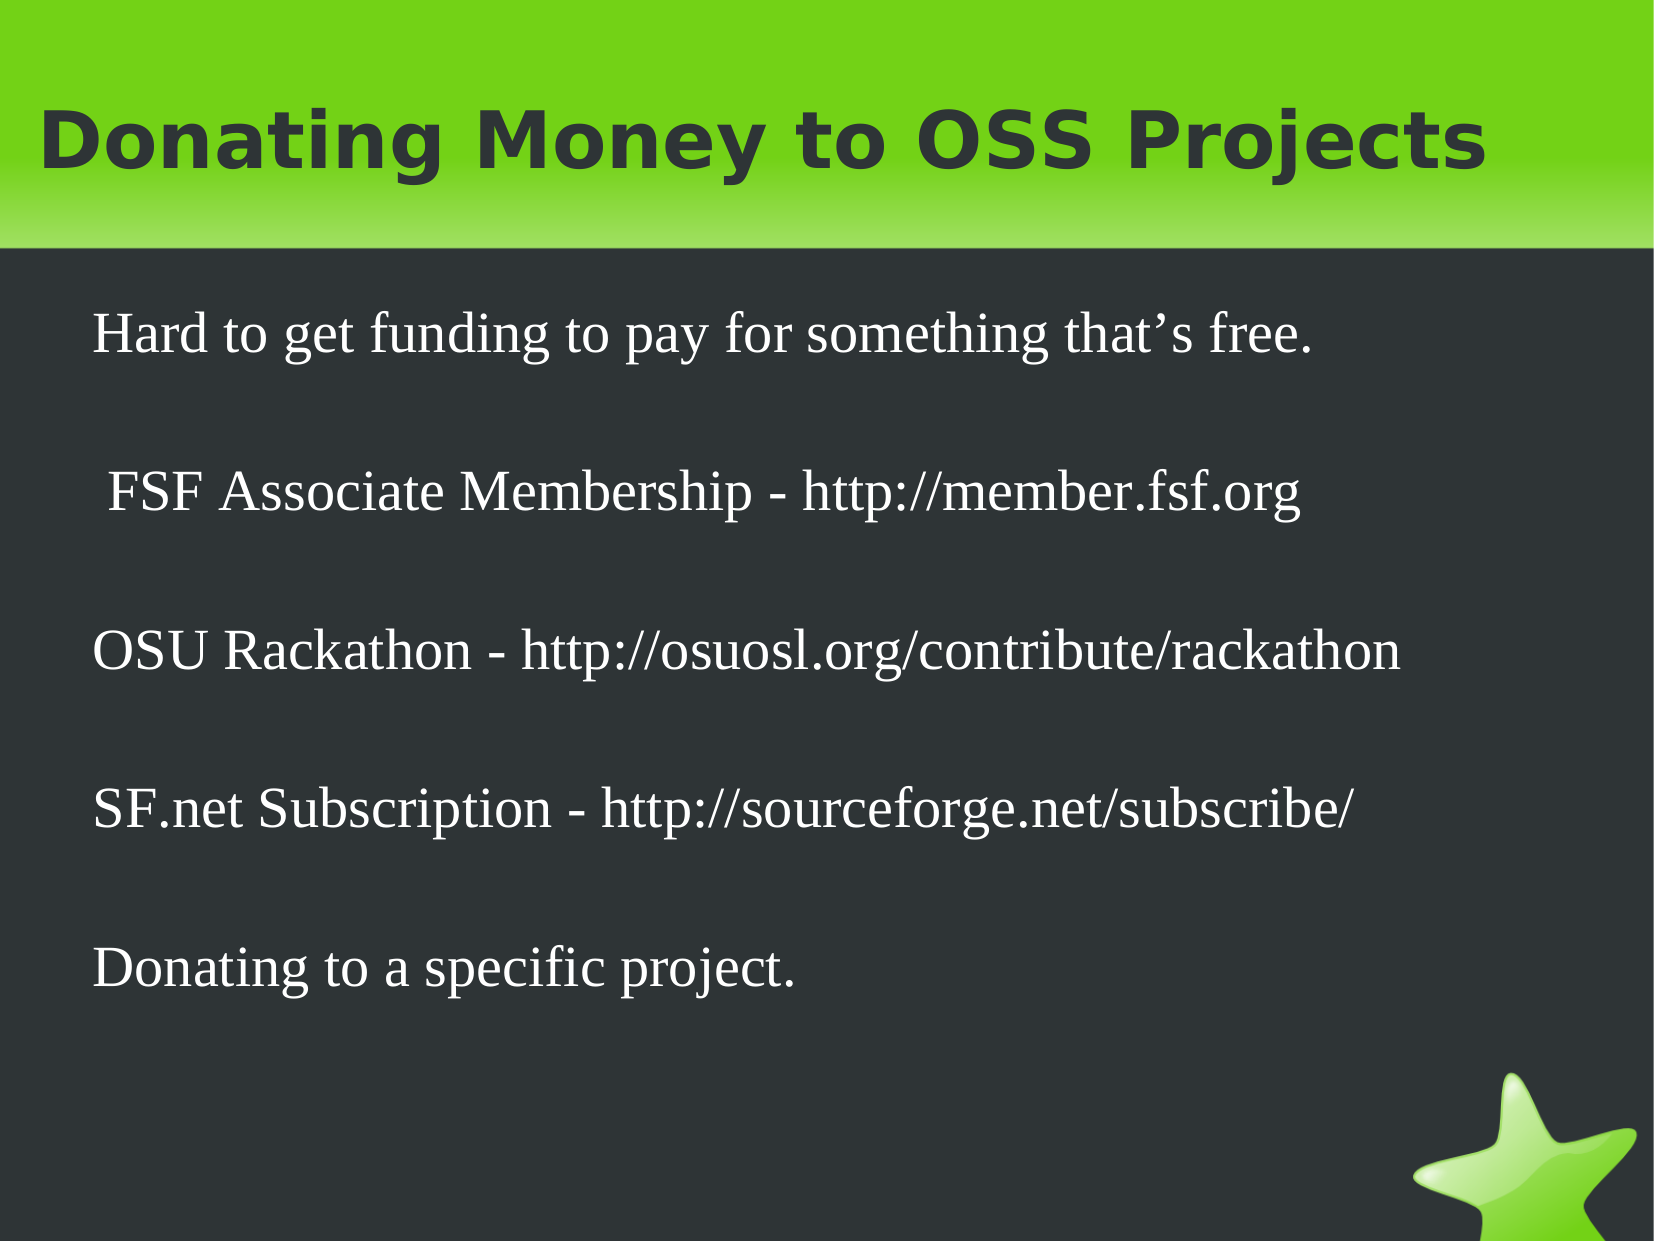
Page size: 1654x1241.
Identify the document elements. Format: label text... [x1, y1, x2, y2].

list Hard to get funding to pay for something that’s free. FSF Associate Membership - http://member.fsf.org OSU Rackathon - http://osuosl.org/contribute/rackathon SF.net Subscription - http://sourceforge.net/subscribe/ Donating to a specific project. [74, 300, 1613, 1201]
title Donating Money to OSS Projects [37, 37, 1654, 245]
picture [0, 0, 1654, 1241]
